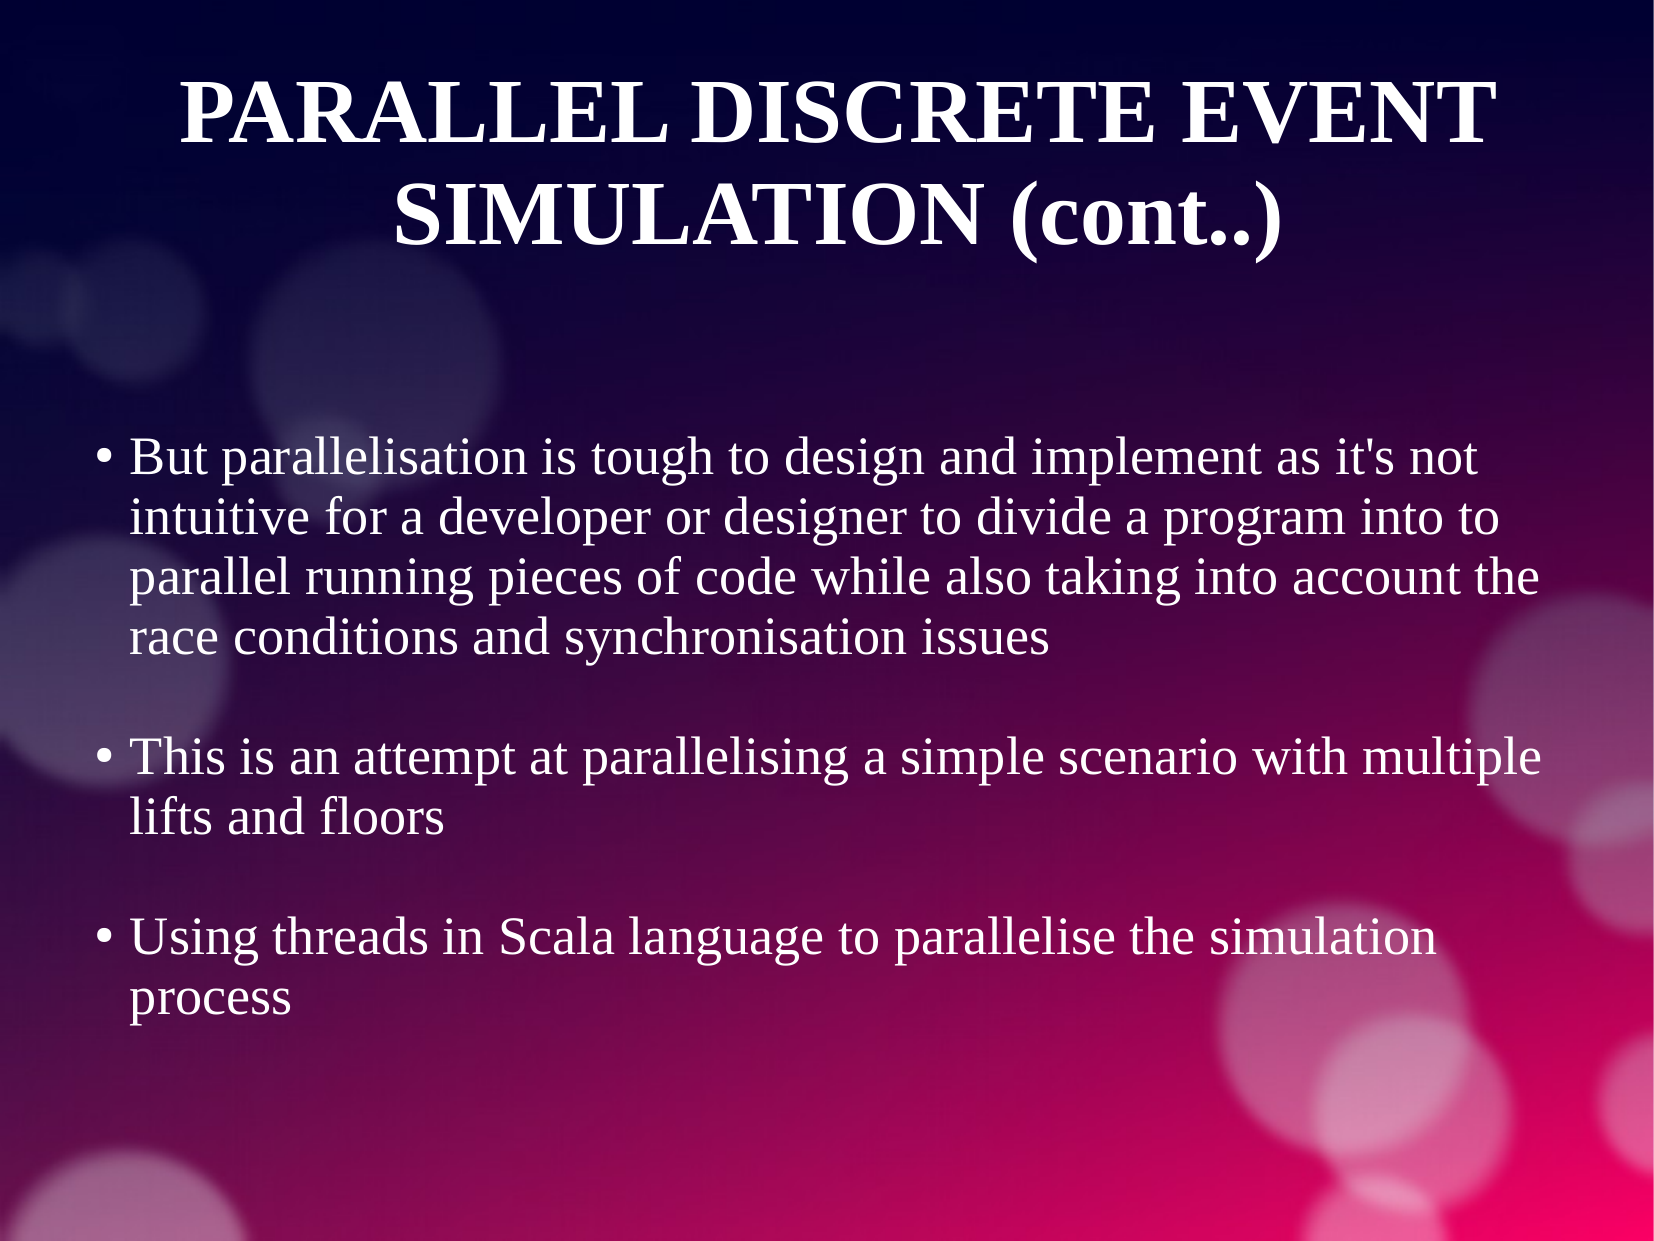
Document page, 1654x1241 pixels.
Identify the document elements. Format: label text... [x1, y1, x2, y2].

picture [0, 0, 1654, 1241]
title PARALLEL DISCRETE EVENT SIMULATION (cont..) [94, 59, 1583, 267]
subtitle But parallelisation is tough to design and implement as it's not intuitive for a developer or designer to divide a program into to parallel running pieces of code while also taking into account the race conditions and synchronisation issues This is an attempt at parallelising a simple scenario with multiple lifts and floors Using threads in Scala language to parallelise the simulation process [94, 363, 1583, 1090]
